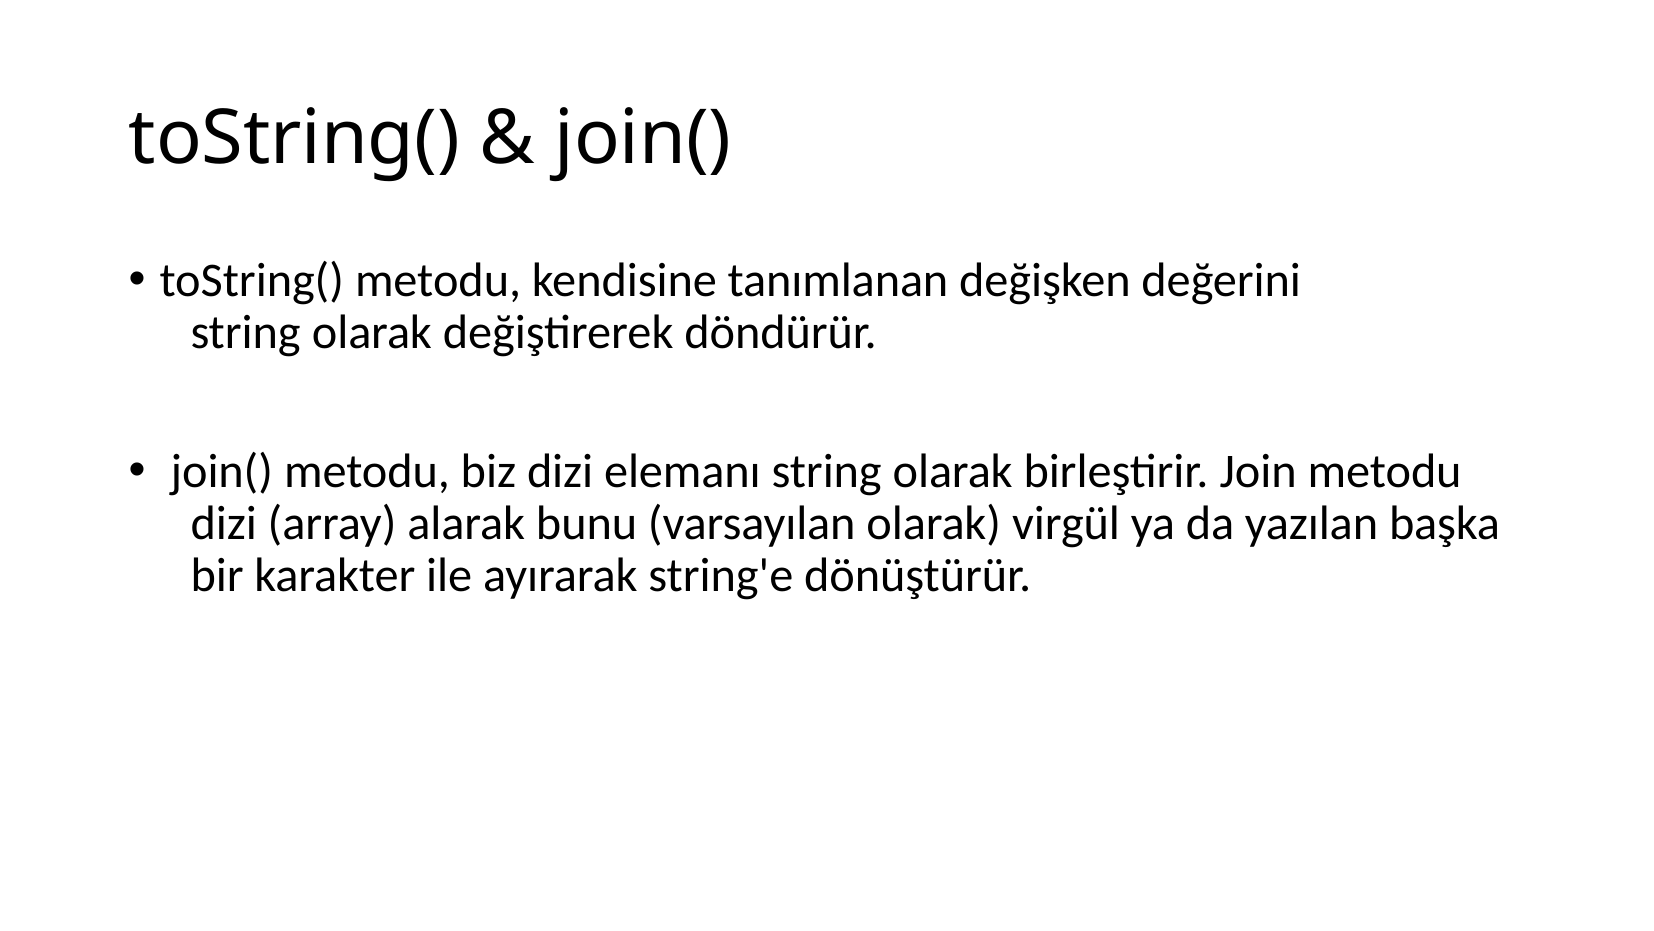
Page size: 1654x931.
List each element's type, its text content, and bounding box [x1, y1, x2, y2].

list toString() metodu, kendisine tanımlanan değişken değerini string olarak değiştirerek döndürür. join() metodu, biz dizi elemanı string olarak birleştirir. Join metodu dizi (array) alarak bunu (varsayılan olarak) virgül ya da yazılan başka bir karakter ile ayırarak string'e dönüştürür. [113, 247, 1540, 838]
title toString() & join() [113, 49, 1540, 230]
